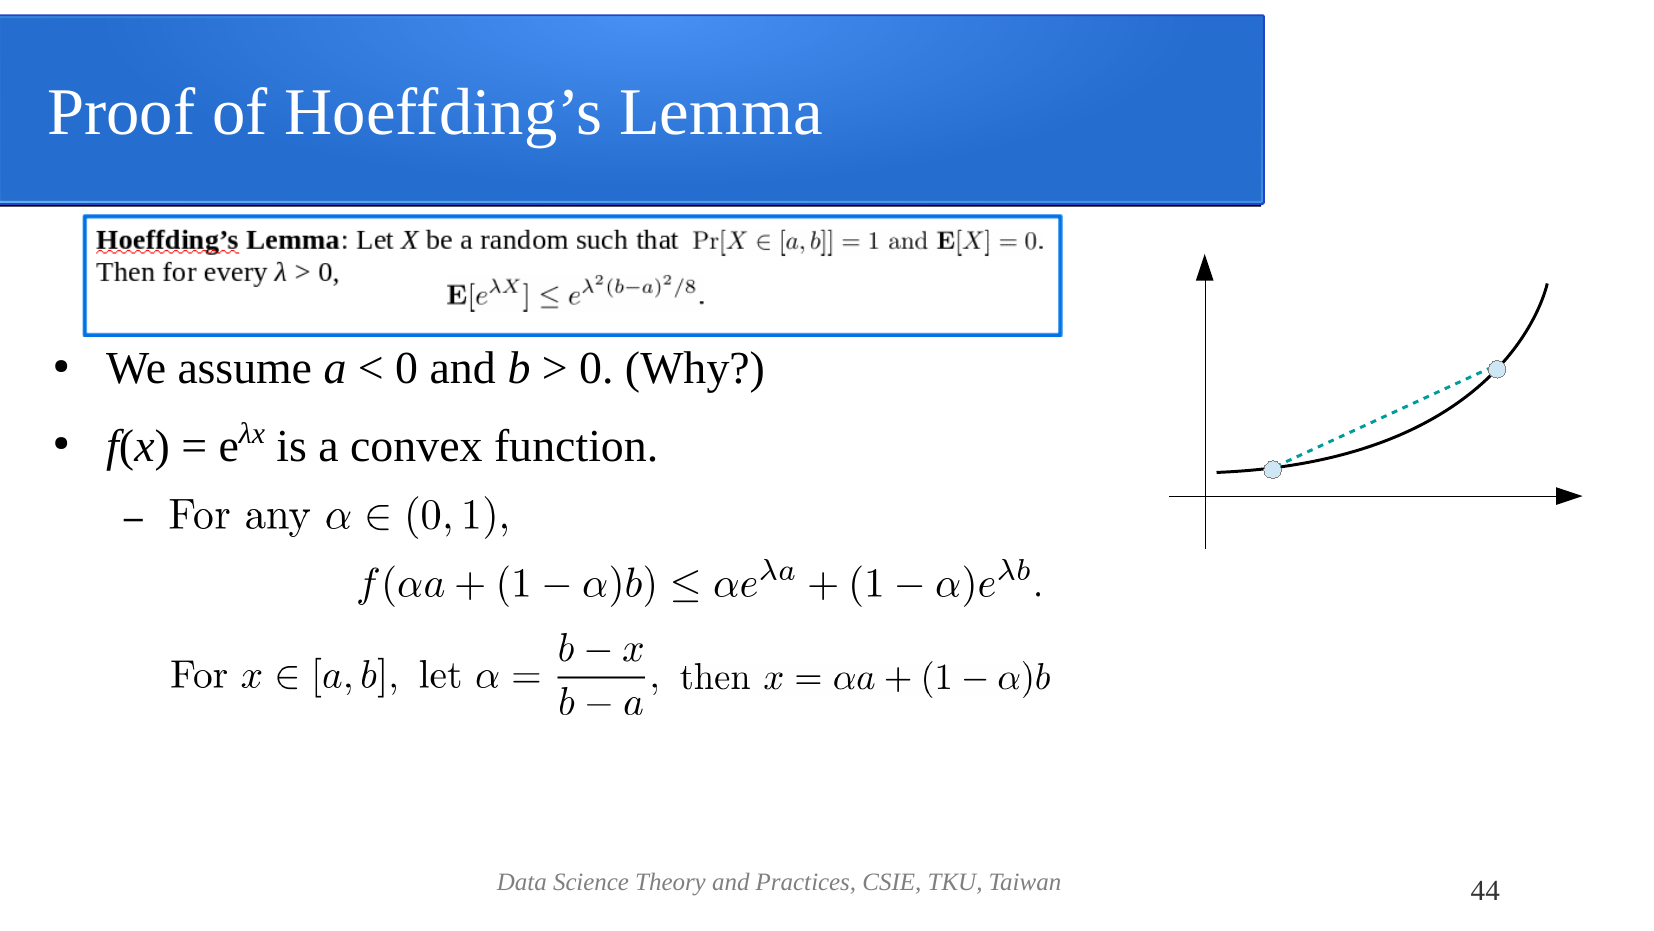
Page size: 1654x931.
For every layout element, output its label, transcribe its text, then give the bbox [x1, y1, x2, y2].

picture [680, 661, 1050, 698]
title Proof of Hoeffding’s Lemma [47, 35, 1199, 189]
text_box [1263, 460, 1282, 479]
picture [358, 559, 1040, 607]
picture [171, 633, 657, 715]
list We assume a < 0 and b > 0. (Why?) f(x) = eλx is a convex function. [35, 342, 1524, 764]
text_box [1488, 360, 1506, 379]
list We assume a < 0 and b > 0. (Why?) f(x) = eλx is a convex function. [1206, 342, 1524, 496]
picture [82, 212, 1063, 337]
picture [169, 496, 507, 539]
